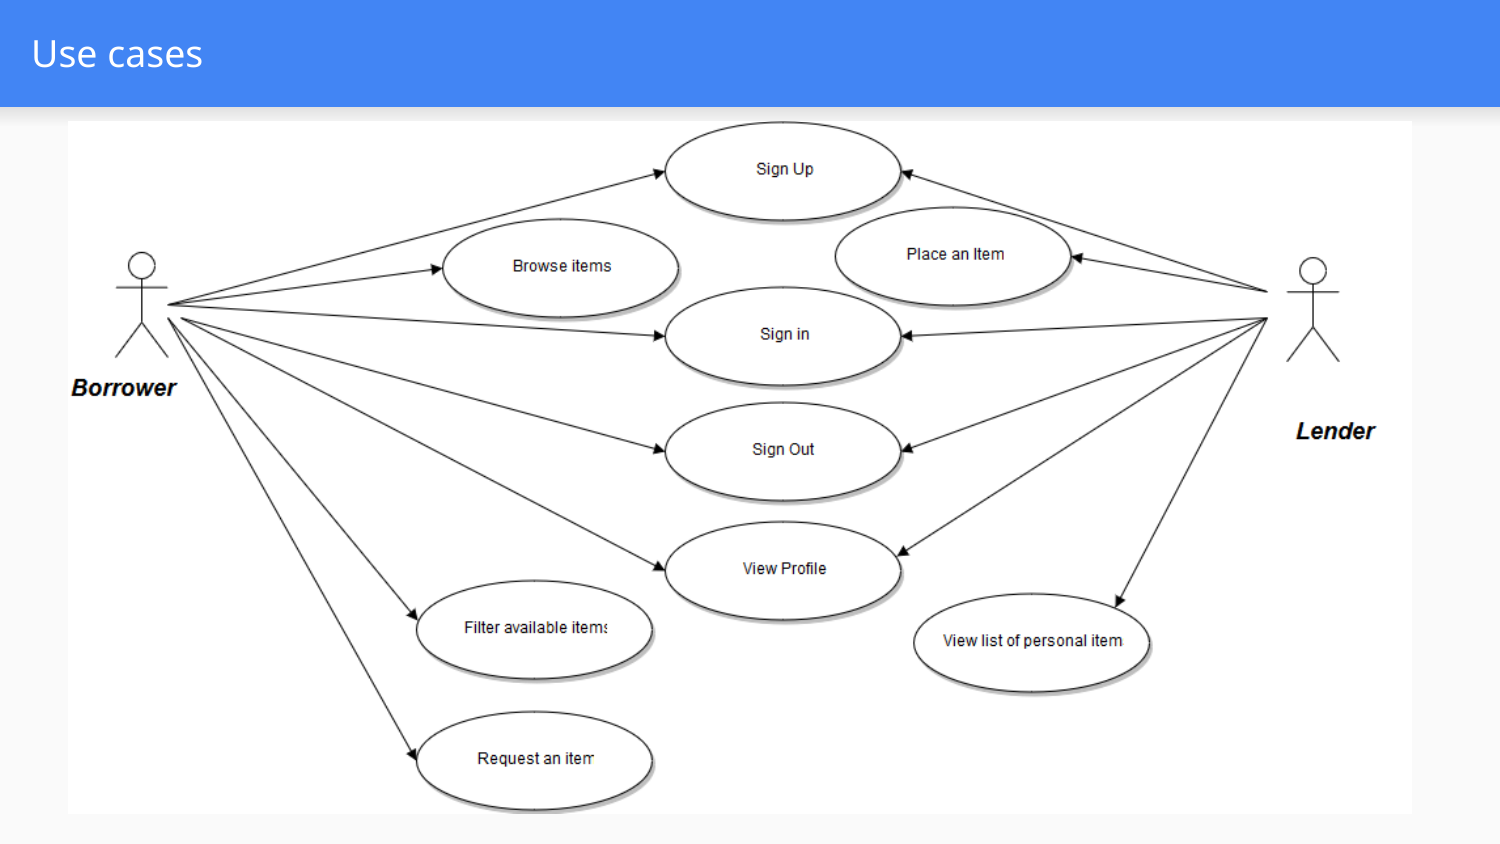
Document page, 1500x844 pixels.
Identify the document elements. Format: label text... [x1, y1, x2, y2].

title Use cases [16, 2, 1464, 102]
picture [68, 121, 1412, 814]
